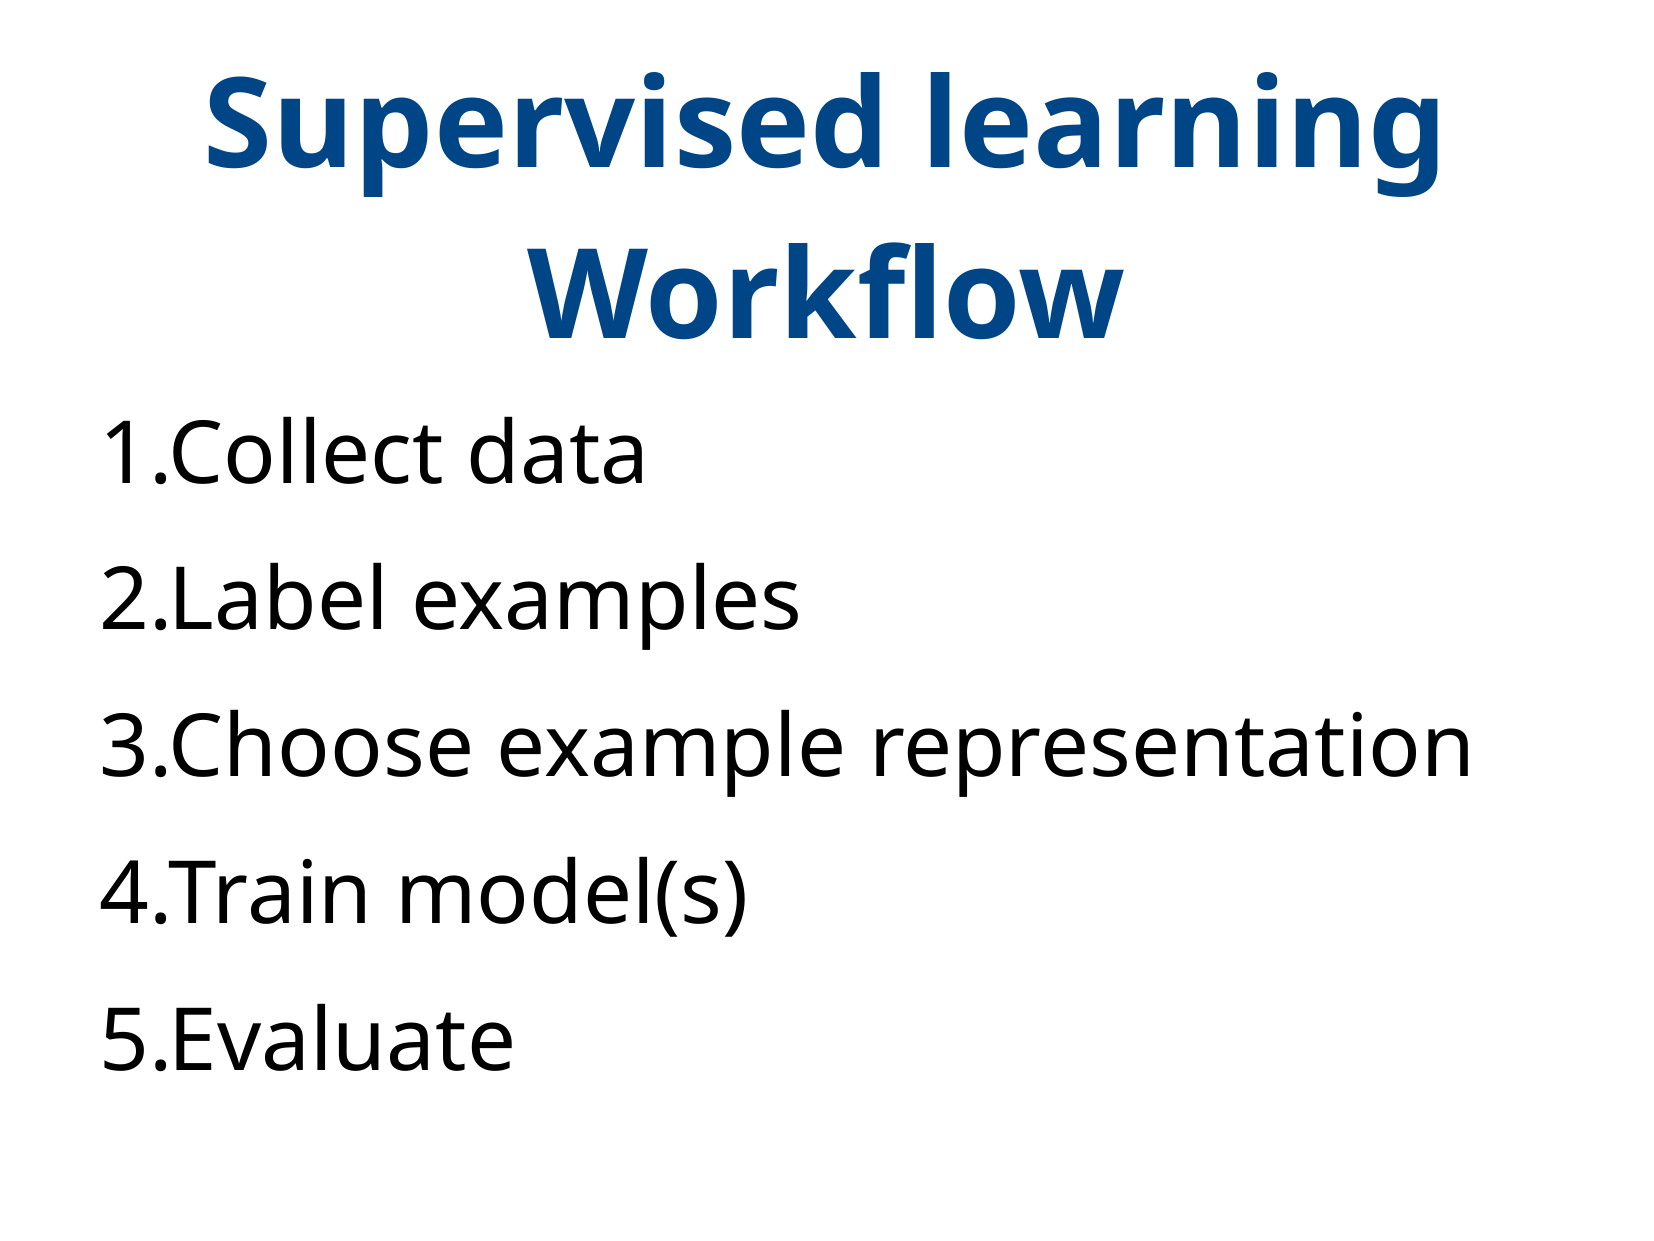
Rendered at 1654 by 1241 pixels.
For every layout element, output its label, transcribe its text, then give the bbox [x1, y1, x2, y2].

list Collect data Label examples Choose example representation Train model(s) Evaluate [82, 389, 1538, 1110]
title Supervised learning Workflow [82, 49, 1571, 360]
